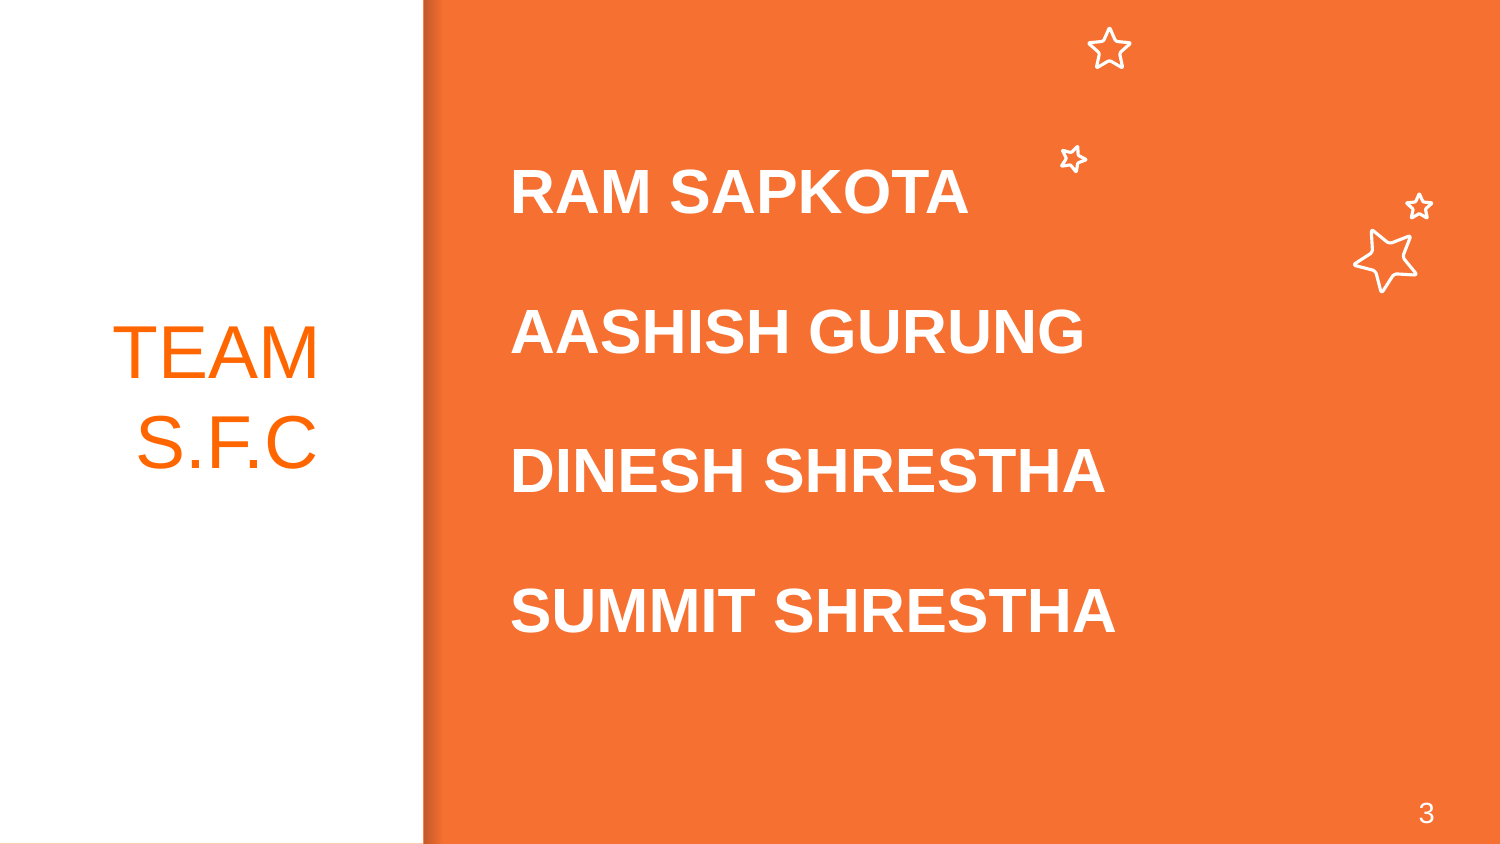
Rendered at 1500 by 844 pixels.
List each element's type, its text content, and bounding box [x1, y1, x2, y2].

title TEAM S.F.C [0, 313, 454, 499]
slide_number <number> [1403, 779, 1494, 844]
text_box RAM SAPKOTA AASHISH GURUNG DINESH SHRESTHA SUMMIT SHRESTHA [495, 150, 1261, 676]
